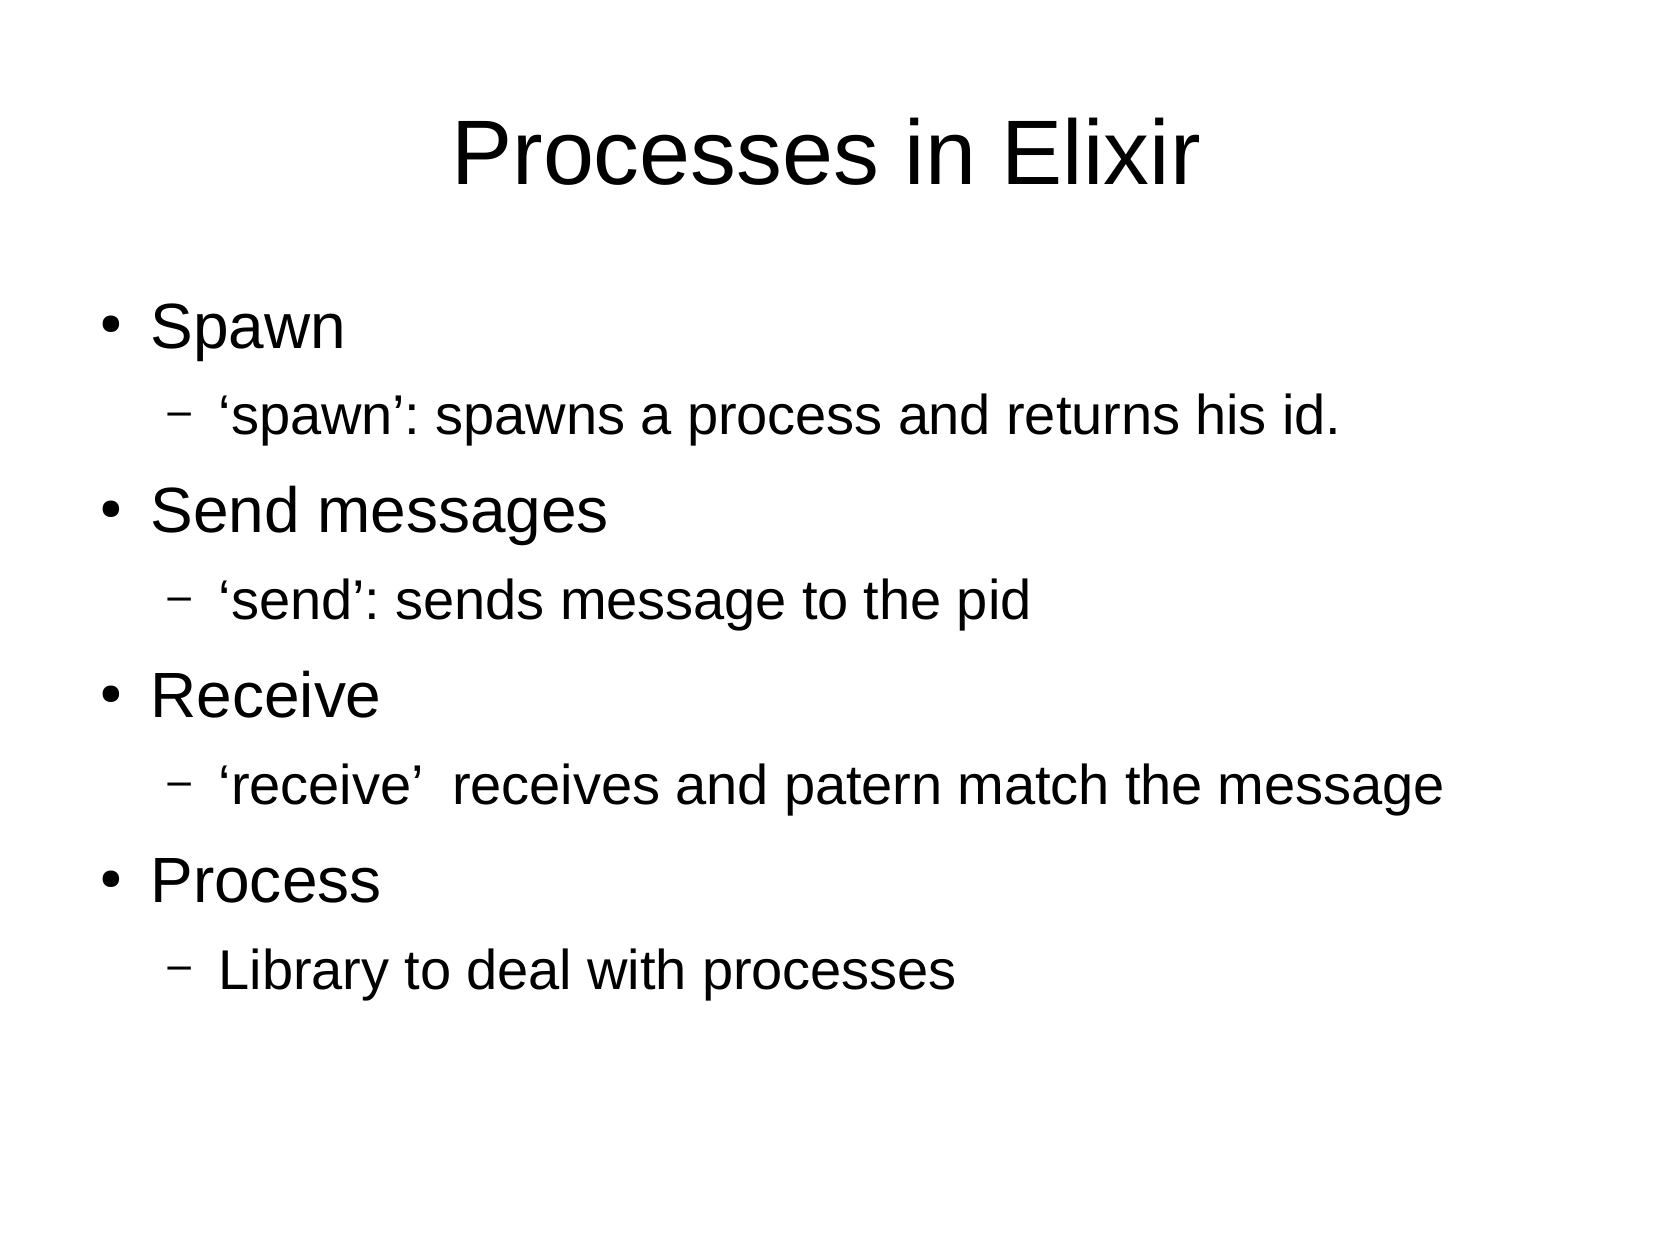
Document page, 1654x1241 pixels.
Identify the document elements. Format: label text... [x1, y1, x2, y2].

list Spawn ‘spawn’: spawns a process and returns his id. Send messages ‘send’: sends message to the pid Receive ‘receive’ receives and patern match the message Process Library to deal with processes [82, 290, 1571, 1010]
title Processes in Elixir [82, 49, 1571, 257]
